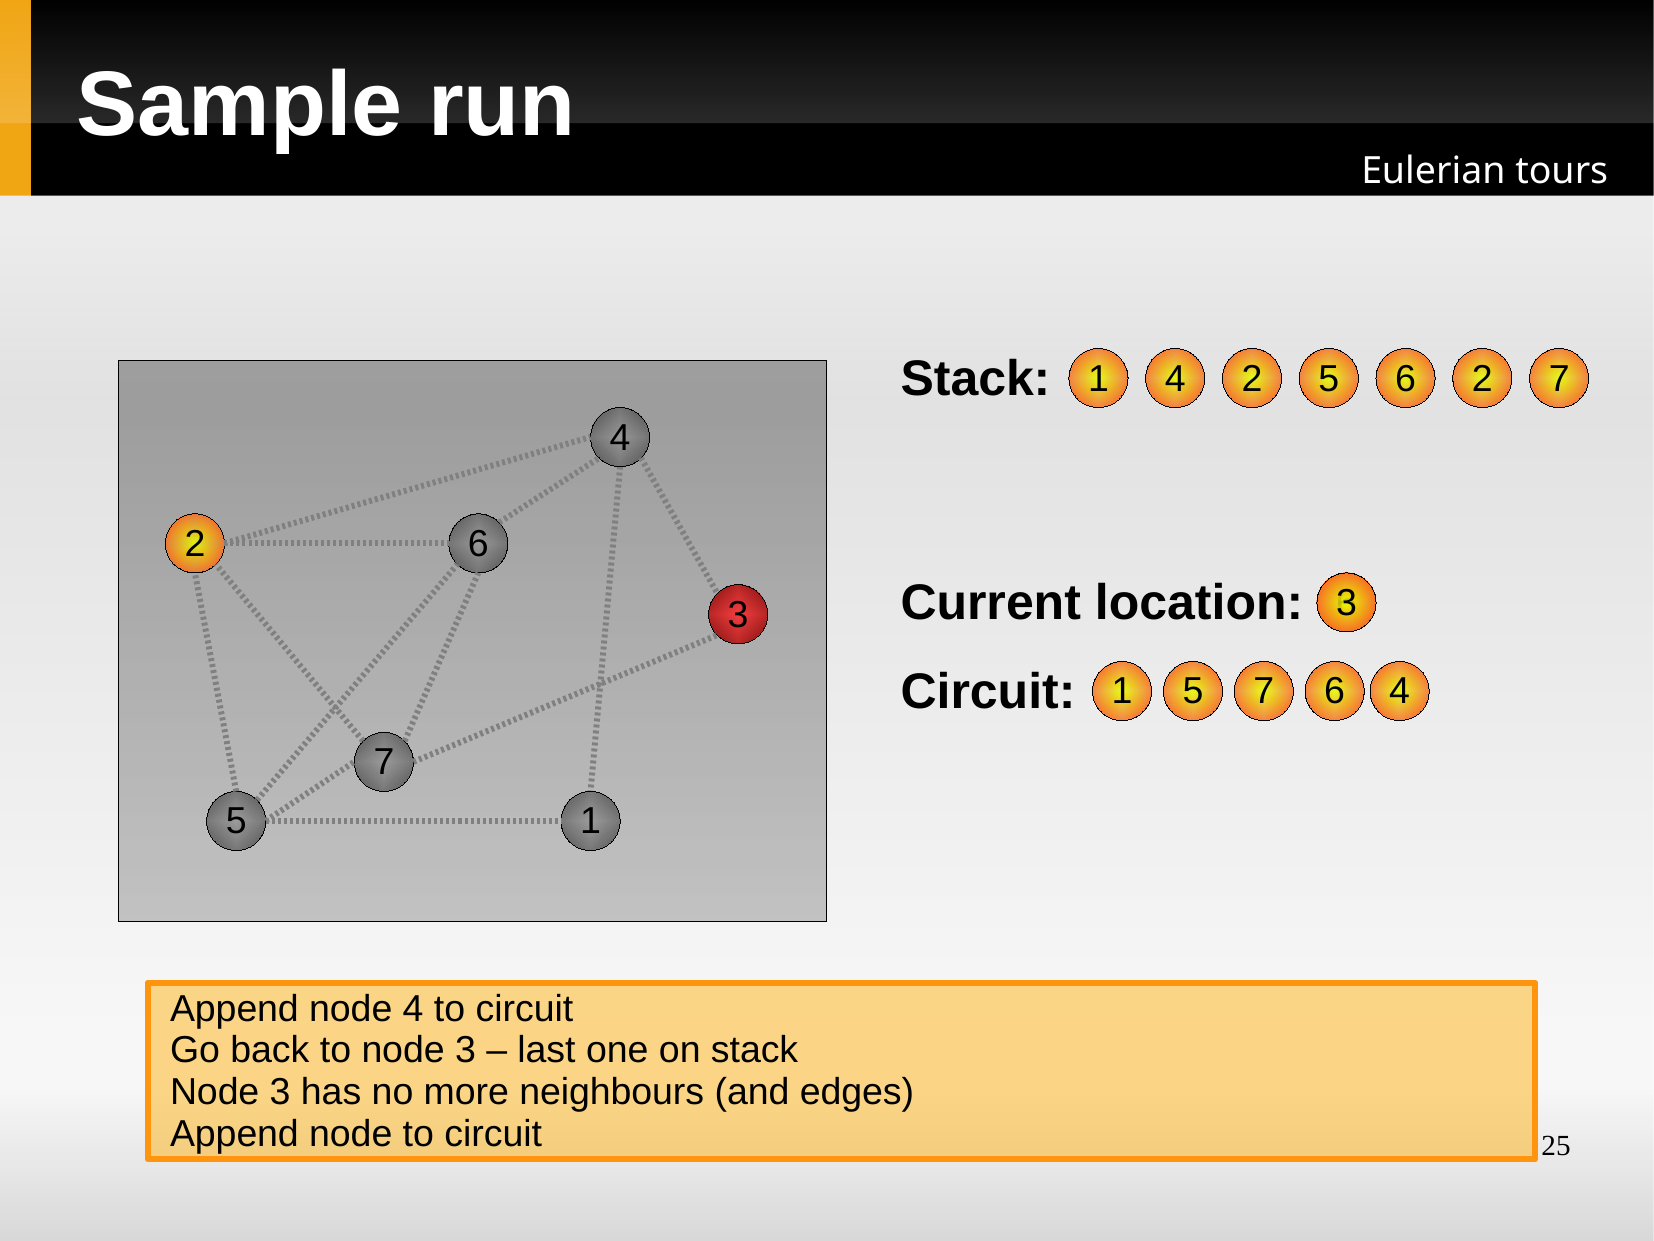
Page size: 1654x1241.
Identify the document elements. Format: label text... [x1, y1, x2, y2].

text_box 6 [448, 513, 508, 573]
text_box 2 [1452, 348, 1512, 408]
text_box 1 [1092, 661, 1152, 721]
text_box 2 [1222, 348, 1282, 408]
text_box 3 [1316, 572, 1377, 632]
text_box Append node 4 to circuit Go back to node 3 – last one on stack Node 3 has no more neighbours (and edges) Append node to circuit [147, 982, 1536, 1160]
text_box 6 [1305, 661, 1365, 721]
text_box Current location: [885, 567, 1359, 638]
text_box 4 [590, 407, 650, 467]
text_box 6 [1375, 348, 1436, 408]
picture [0, 0, 1654, 1241]
title Sample run [76, 0, 1565, 208]
text_box 7 [1234, 661, 1294, 721]
text_box 1 [1068, 348, 1129, 408]
text_box 3 [708, 584, 768, 644]
text_box [118, 360, 827, 922]
text_box Circuit: [885, 655, 1093, 727]
text_box 7 [1529, 348, 1589, 408]
text_box Stack: [885, 342, 1123, 414]
text_box 2 [165, 513, 225, 573]
text_box 4 [1370, 661, 1430, 721]
text_box 5 [1299, 348, 1359, 408]
text_box 5 [1163, 661, 1223, 721]
text_box 7 [354, 732, 414, 792]
text_box 5 [206, 791, 266, 851]
text_box 1 [561, 791, 621, 851]
text_box 4 [1145, 348, 1205, 408]
